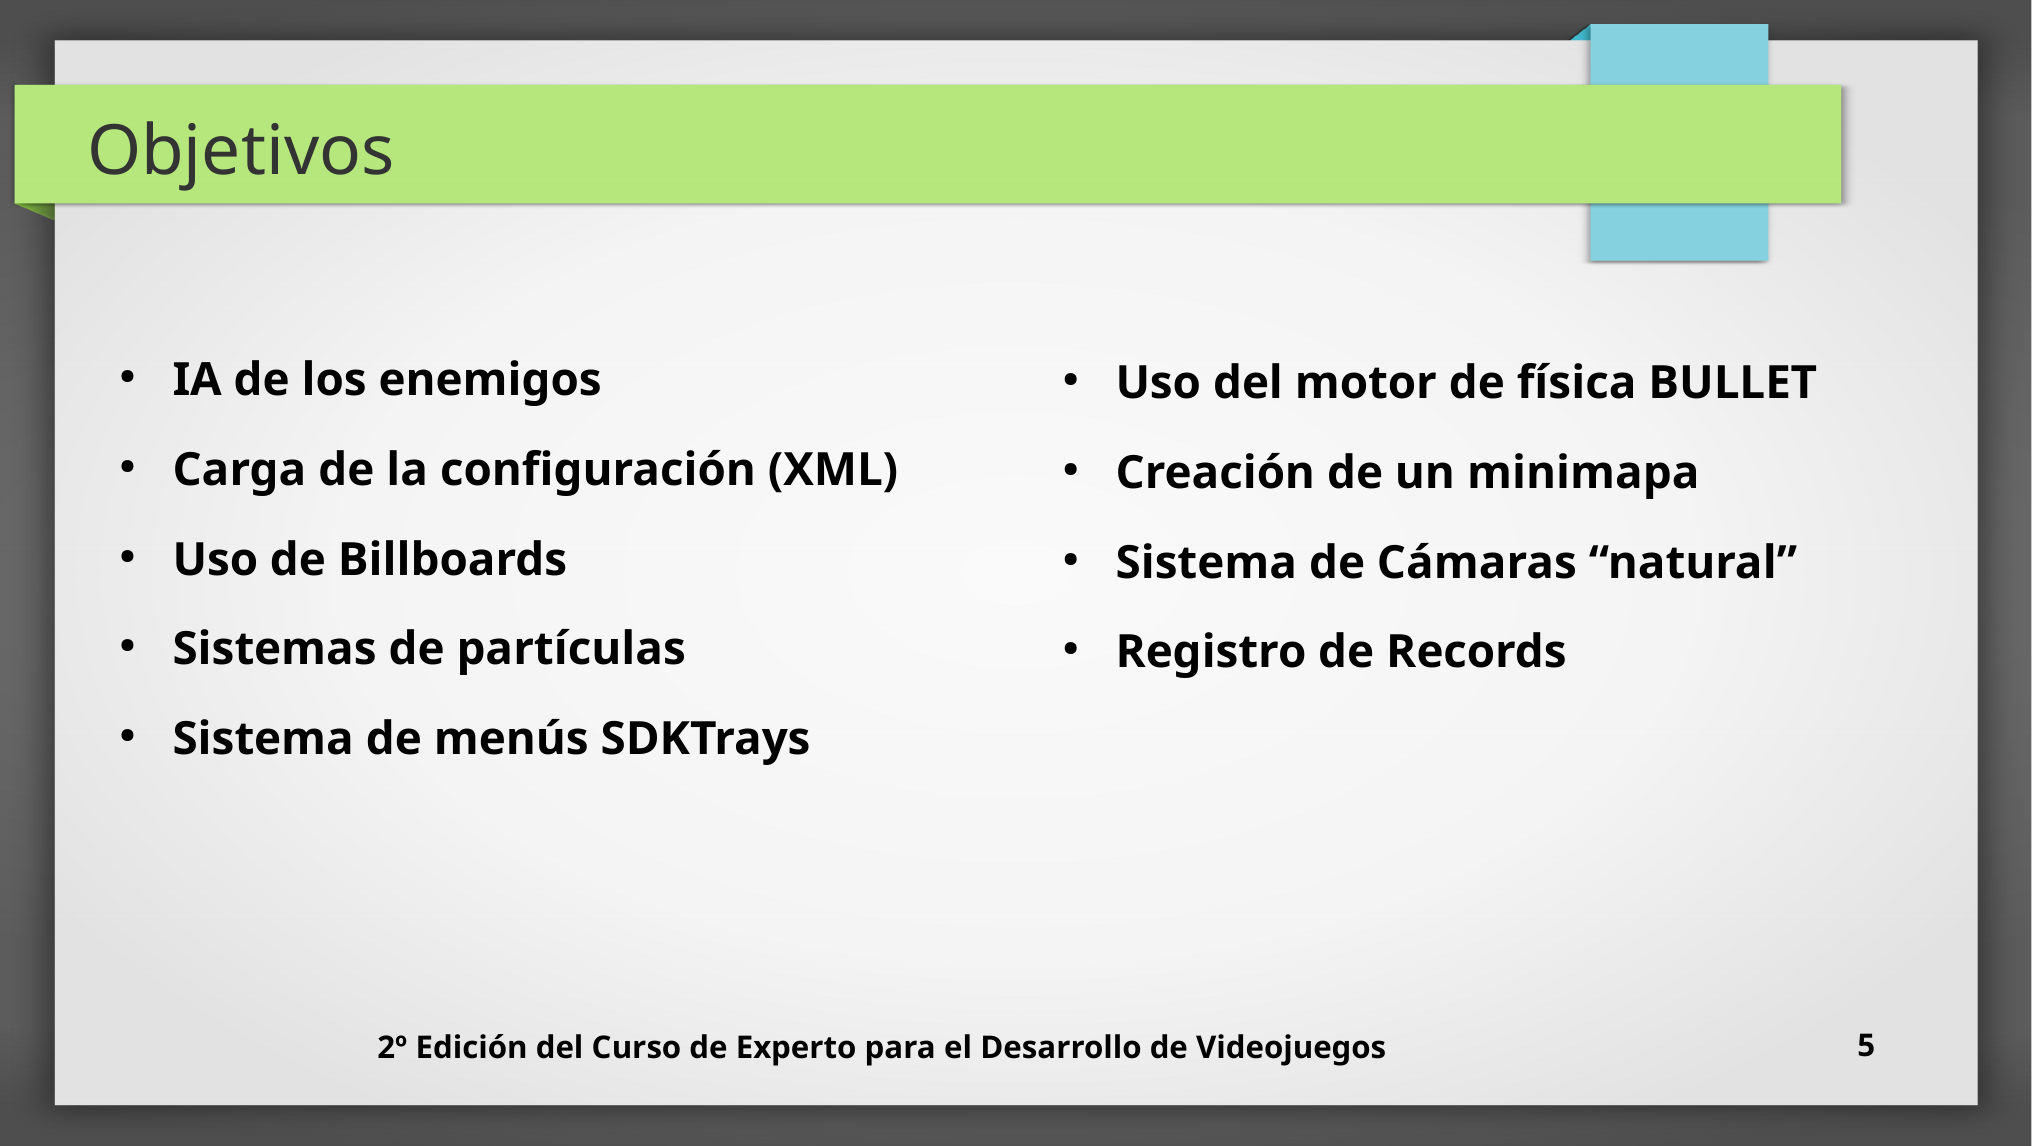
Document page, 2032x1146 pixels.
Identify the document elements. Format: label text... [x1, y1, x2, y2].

list Uso del motor de física BULLET Creación de un minimapa Sistema de Cámaras “natural” Registro de Records [1044, 259, 1938, 925]
text_box 2º Edición del Curso de Experto para el Desarrollo de Videojuegos [362, 1018, 1669, 1085]
title Objetivos [87, 91, 1510, 204]
list IA de los enemigos Carga de la configuración (XML) Uso de Billboards Sistemas de partículas Sistema de menús SDKTrays [101, 268, 1016, 981]
text_box <número> [1842, 1015, 2032, 1082]
picture [0, 0, 2032, 1146]
